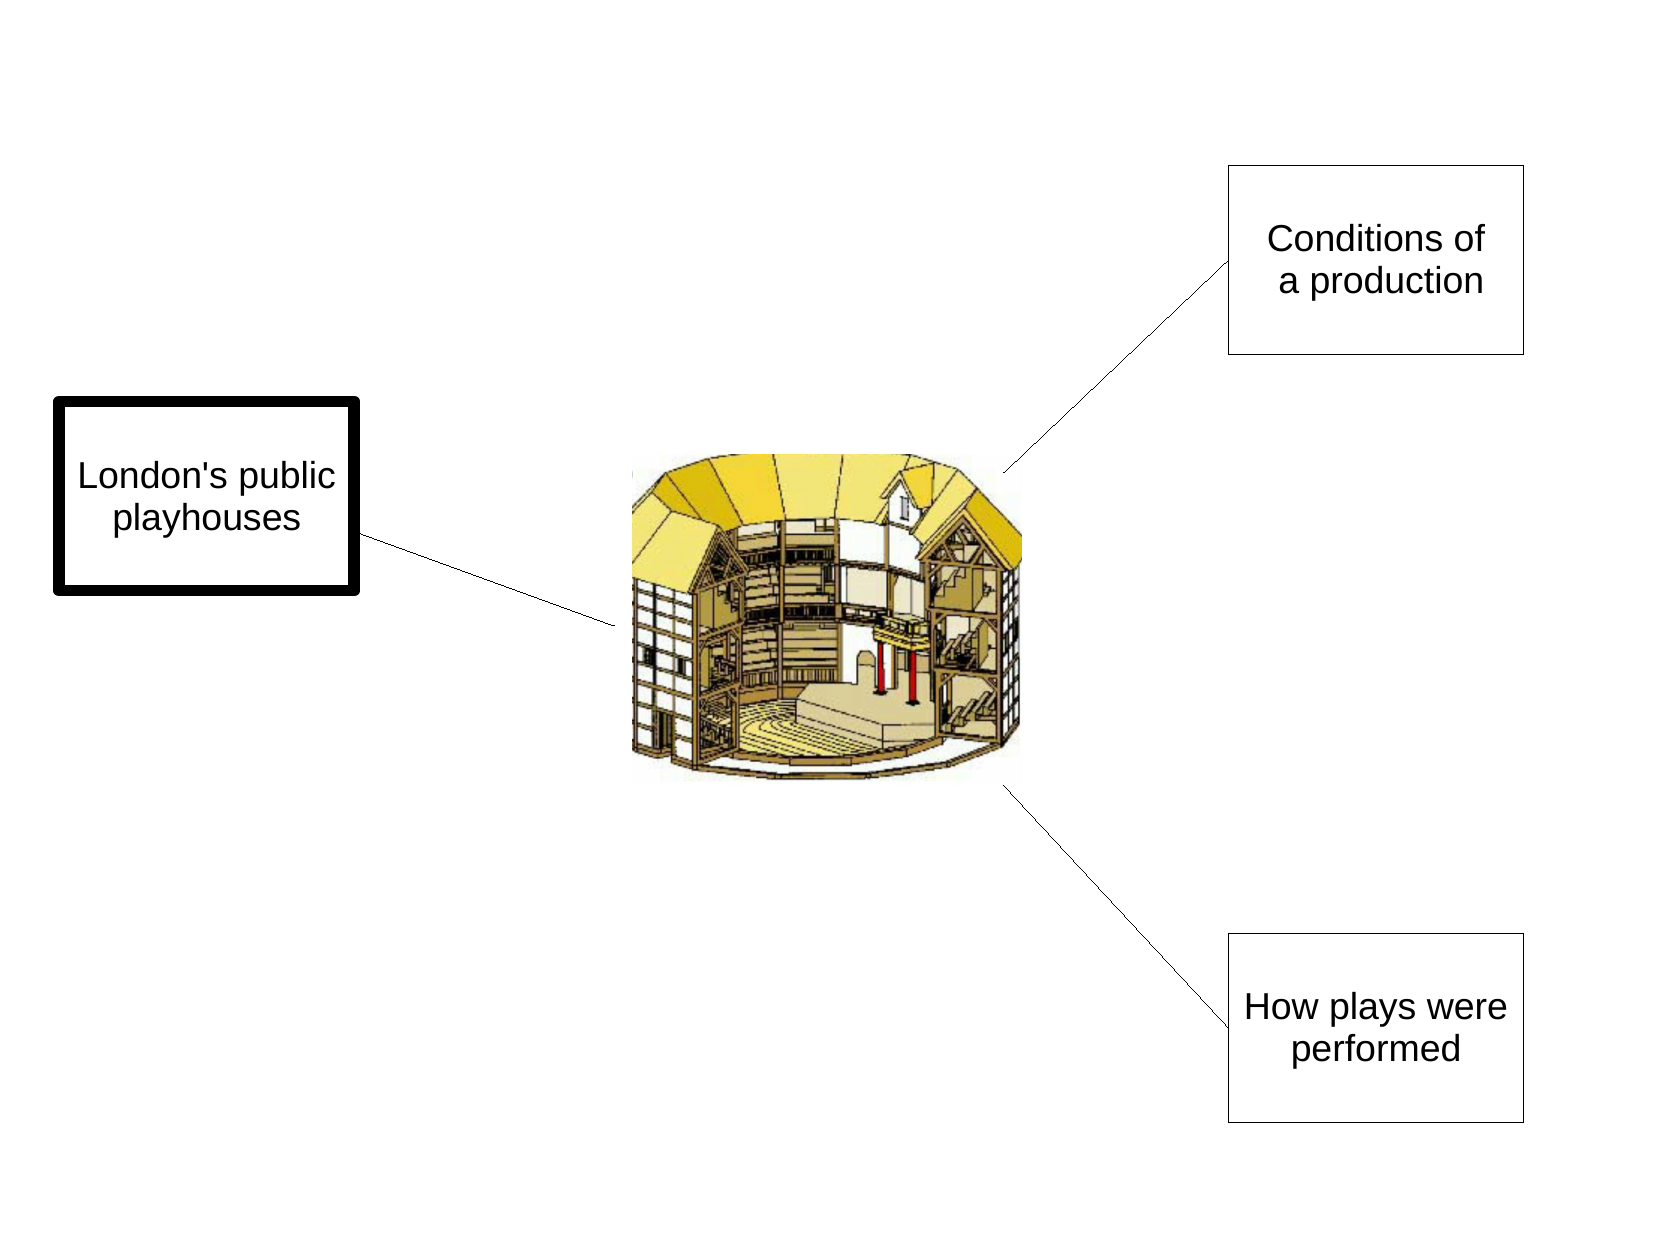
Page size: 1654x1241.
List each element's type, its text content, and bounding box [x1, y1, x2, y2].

text_box How plays were performed [1228, 933, 1524, 1123]
text_box Conditions of a production [1228, 165, 1524, 355]
picture [632, 454, 1022, 786]
text_box London's public playhouses [59, 401, 355, 591]
